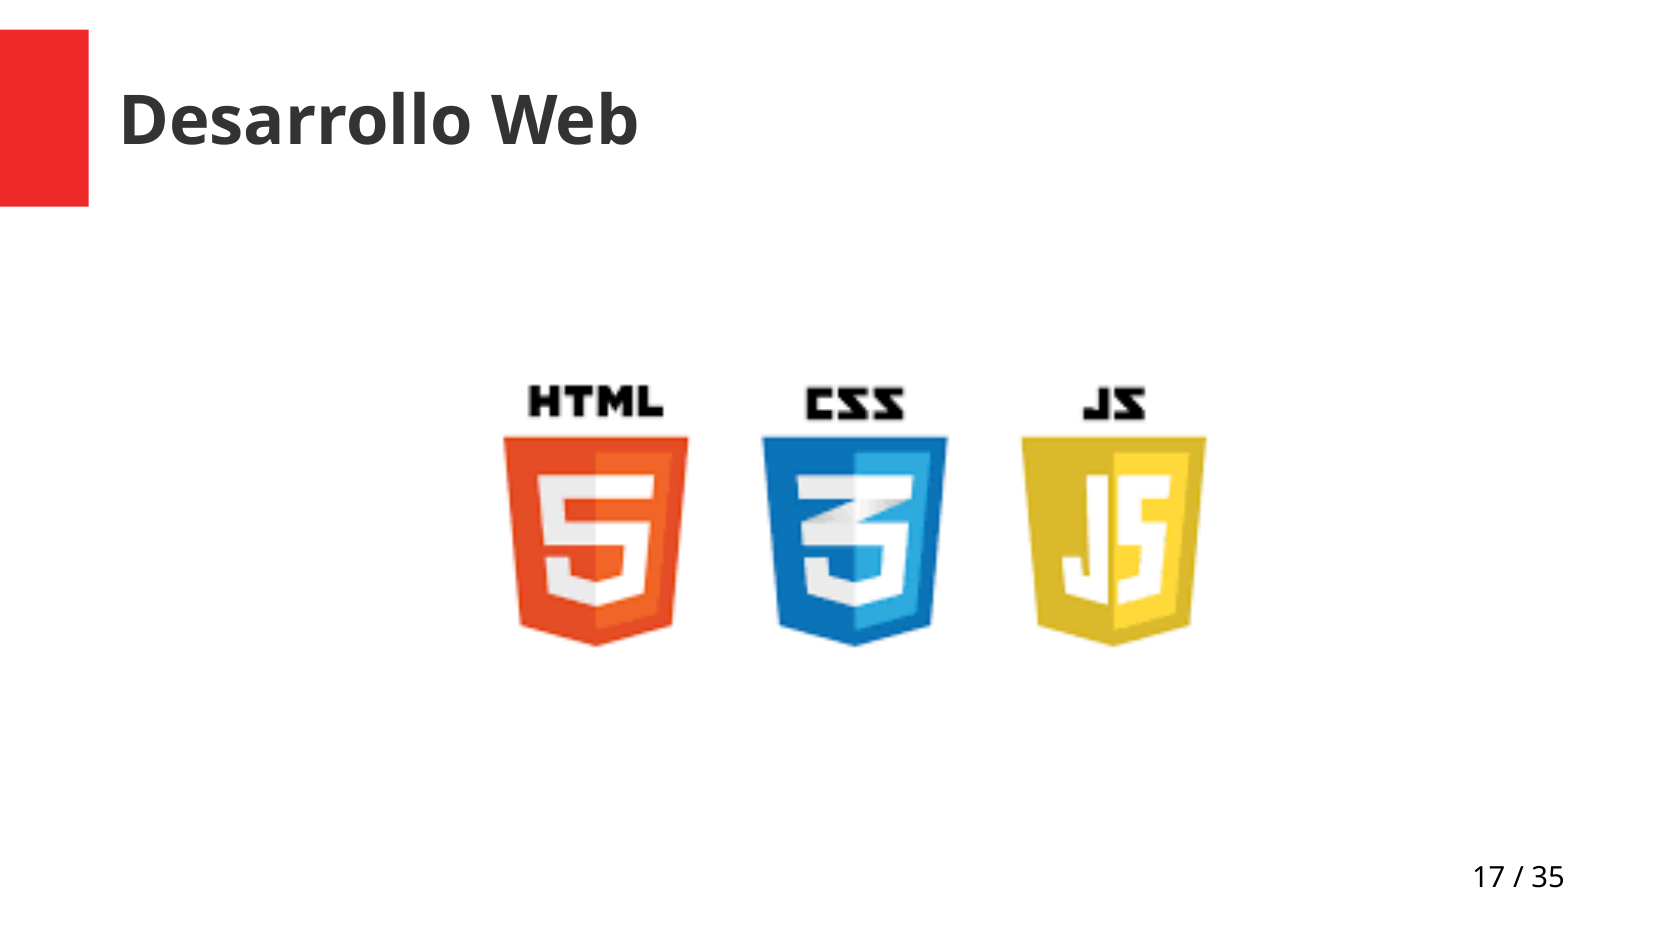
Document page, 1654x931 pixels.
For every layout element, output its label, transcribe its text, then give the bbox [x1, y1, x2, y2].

picture [434, 236, 1278, 798]
title Desarrollo Web [118, 29, 1595, 207]
